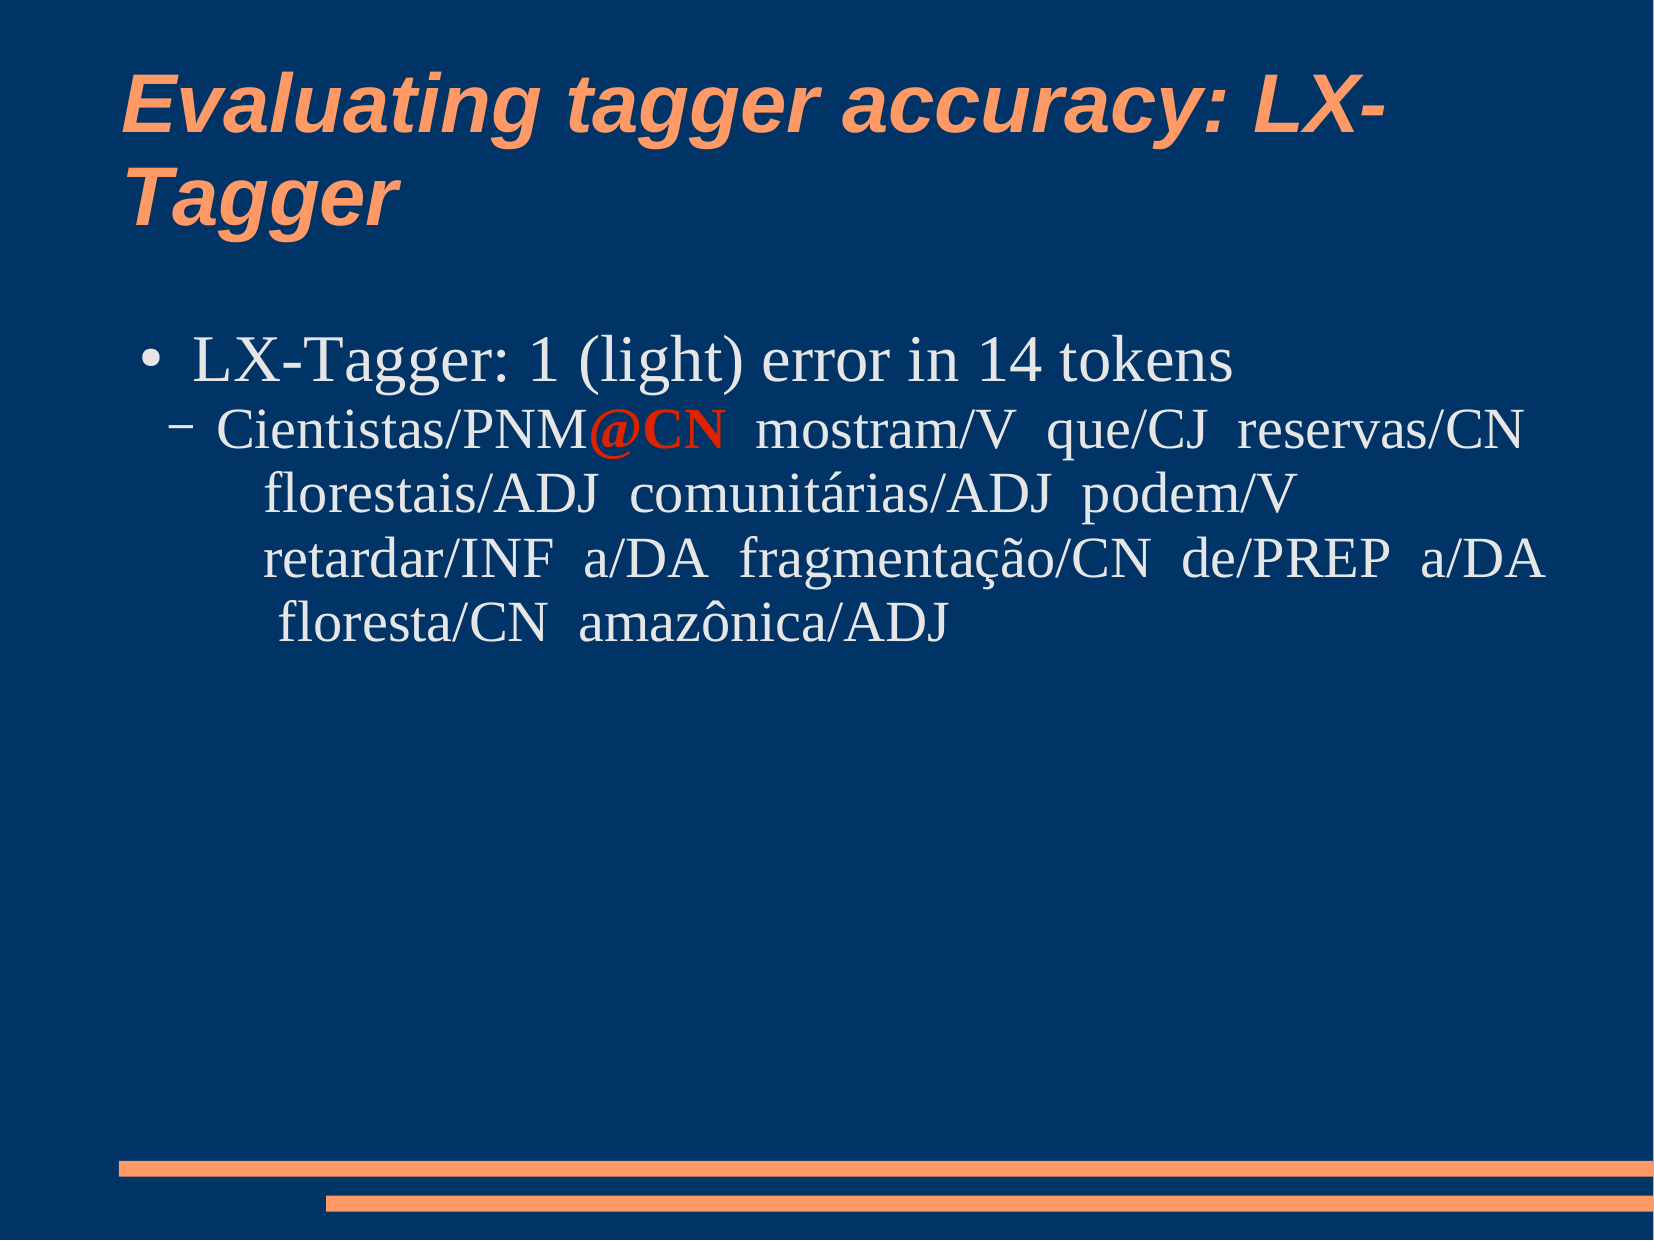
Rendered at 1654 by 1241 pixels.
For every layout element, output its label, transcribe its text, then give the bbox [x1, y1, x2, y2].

title Evaluating tagger accuracy: LX-Tagger [121, 46, 1534, 254]
list LX-Tagger: 1 (light) error in 14 tokens Cientistas/PNM@CN mostram/V que/CJ reservas/CN florestais/ADJ comunitárias/ADJ podem/V retardar/INF a/DA fragmentação/CN de/PREP a/DA floresta/CN amazônica/ADJ [121, 322, 1561, 1132]
